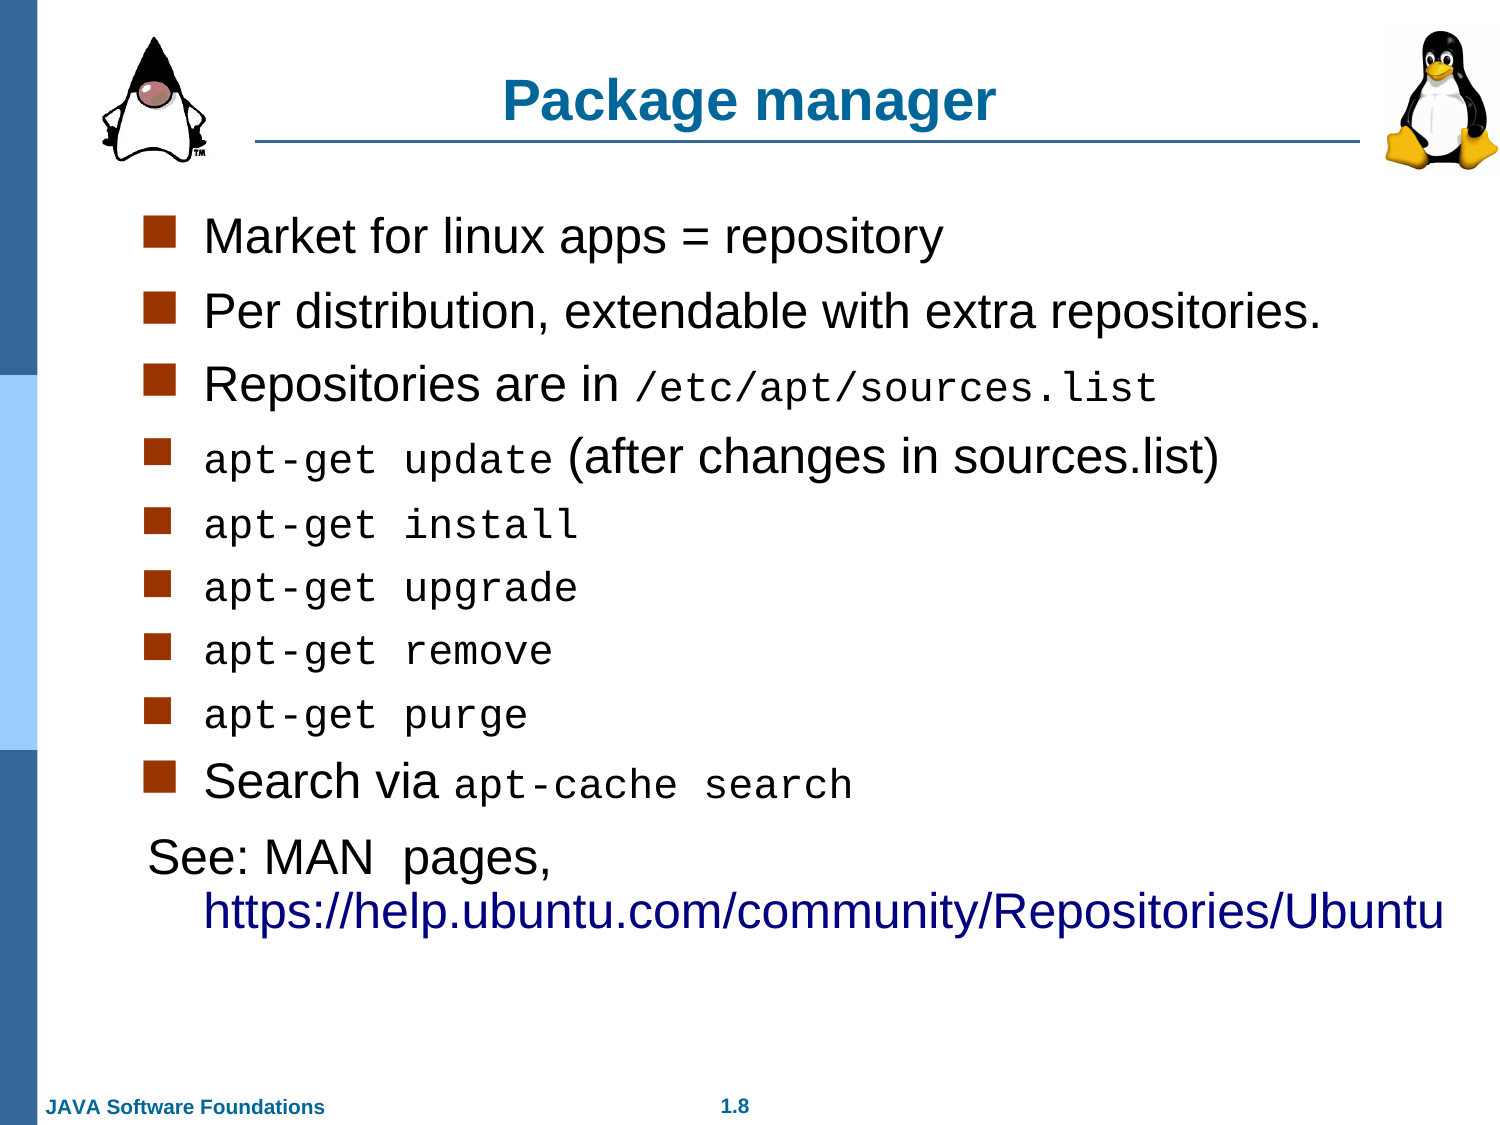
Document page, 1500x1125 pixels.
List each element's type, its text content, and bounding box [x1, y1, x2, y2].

title Package manager [75, 45, 1426, 141]
picture [54, 0, 255, 200]
picture [1383, 28, 1500, 173]
list Market for linux apps = repository Per distribution, extendable with extra repositories. Repositories are in /etc/apt/sources.list apt-get update (after changes in sources.list) apt-get install apt-get upgrade apt-get remove apt-get purge Search via apt-cache search See: MAN pages,https://help.ubuntu.com/community/Repositories/Ubuntu [132, 202, 1483, 1041]
